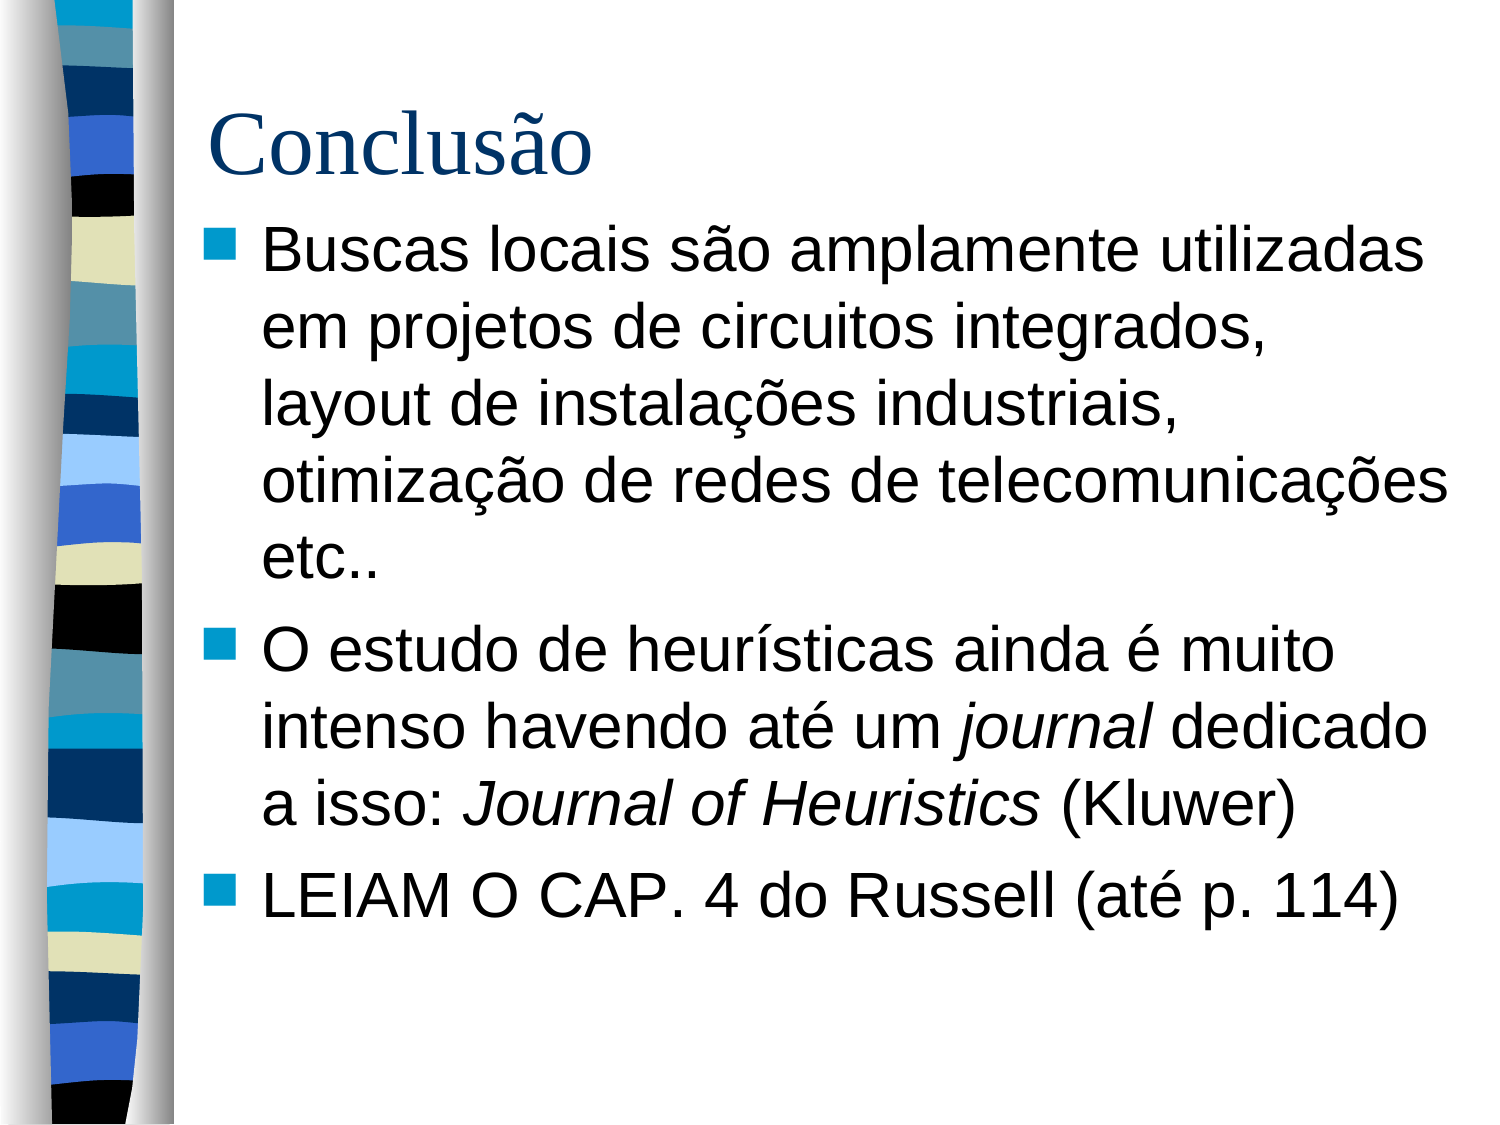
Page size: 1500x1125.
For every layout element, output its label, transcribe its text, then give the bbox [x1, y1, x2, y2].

list Buscas locais são amplamente utilizadas em projetos de circuitos integrados, layout de instalações industriais, otimização de redes de telecomunicações etc.. O estudo de heurísticas ainda é muito intenso havendo até um journal dedicado a isso: Journal of Heuristics (Kluwer) LEIAM O CAP. 4 do Russell (até p. 114) [192, 200, 1468, 1000]
title Conclusão [192, 74, 1468, 200]
